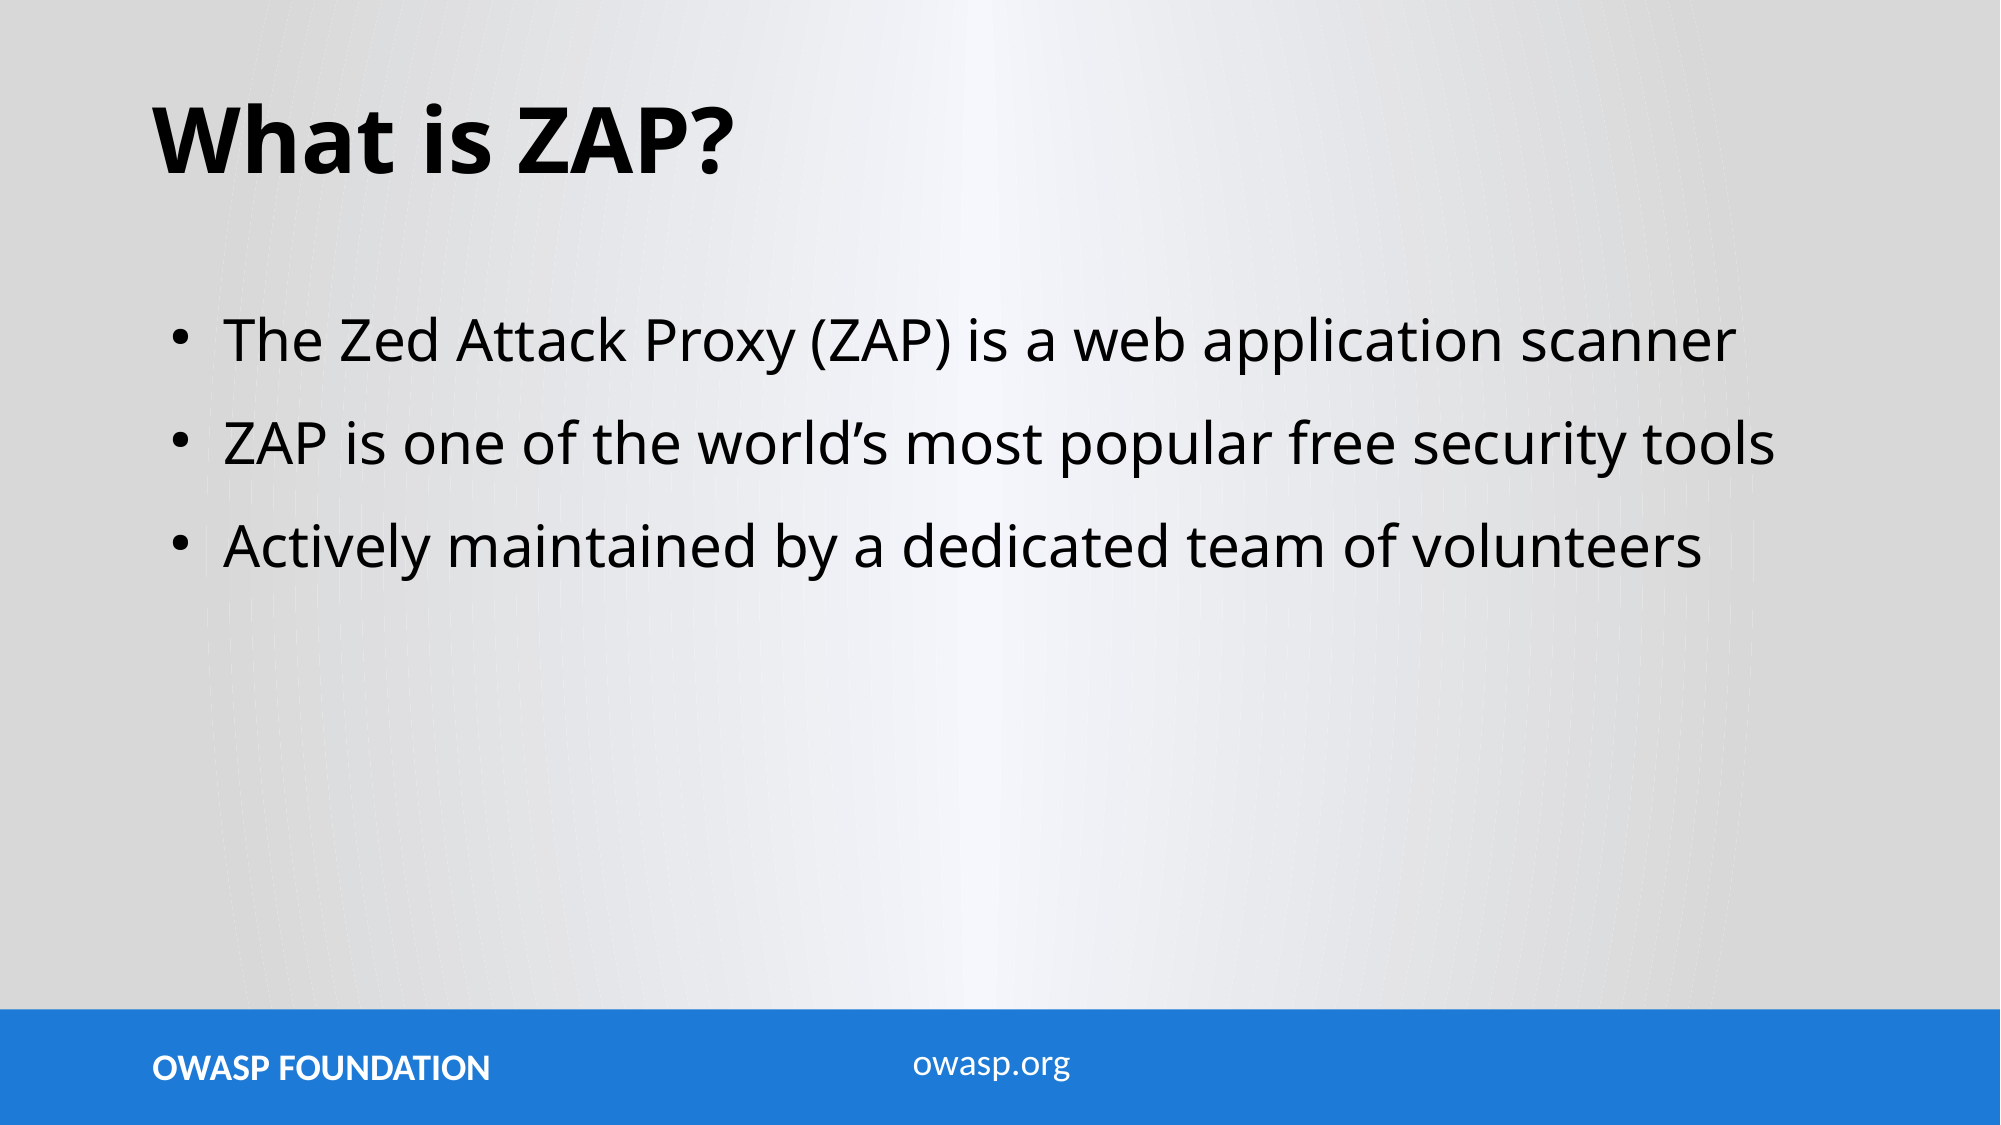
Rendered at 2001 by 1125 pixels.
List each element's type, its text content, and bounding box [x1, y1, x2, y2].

title What is ZAP? [137, 35, 1863, 253]
list The Zed Attack Proxy (ZAP) is a web application scanner ZAP is one of the world’s most popular free security tools Actively maintained by a dedicated team of volunteers [137, 295, 1863, 1010]
